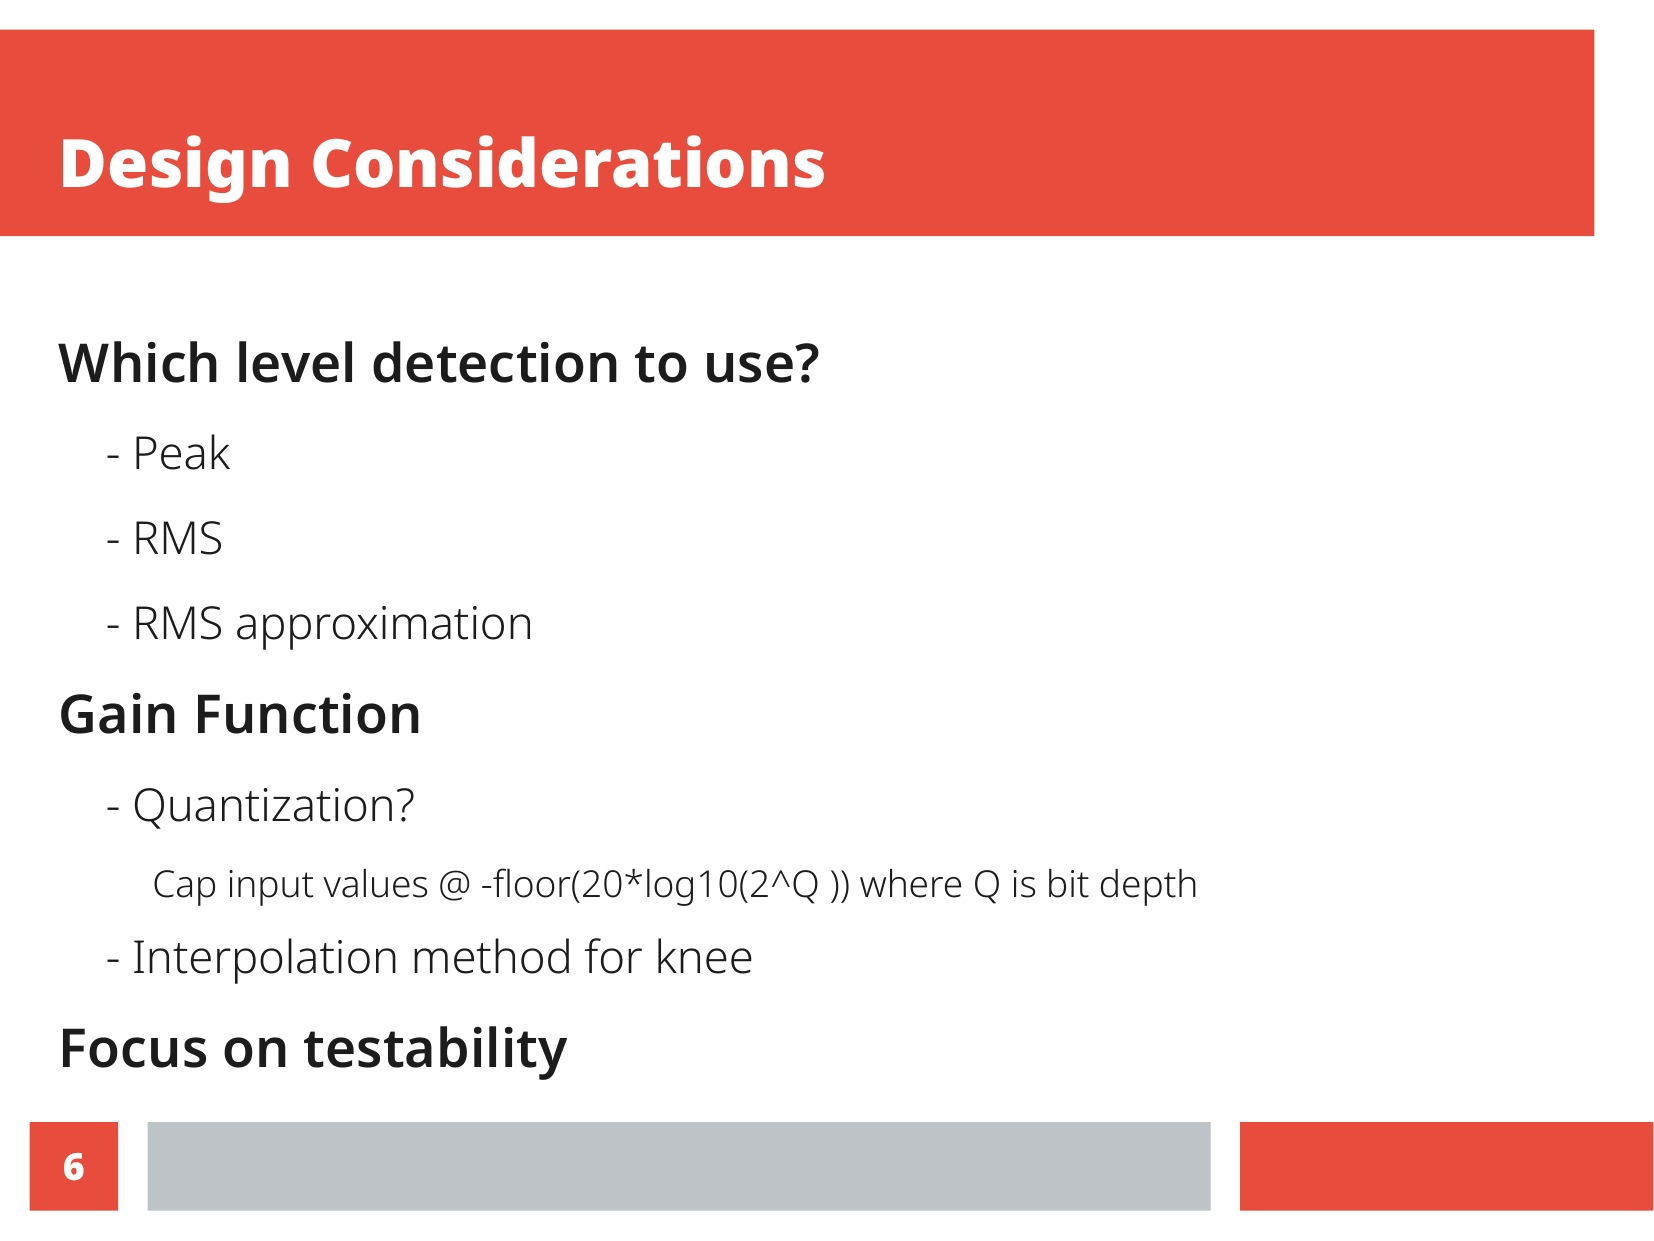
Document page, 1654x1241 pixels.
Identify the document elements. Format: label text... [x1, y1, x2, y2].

title Design Considerations [59, 59, 1595, 207]
list Which level detection to use? - Peak - RMS - RMS approximation Gain Function - Quantization? Cap input values @ -floor(20*log10(2^Q )) where Q is bit depth - Interpolation method for knee Focus on testability [59, 324, 1565, 1093]
